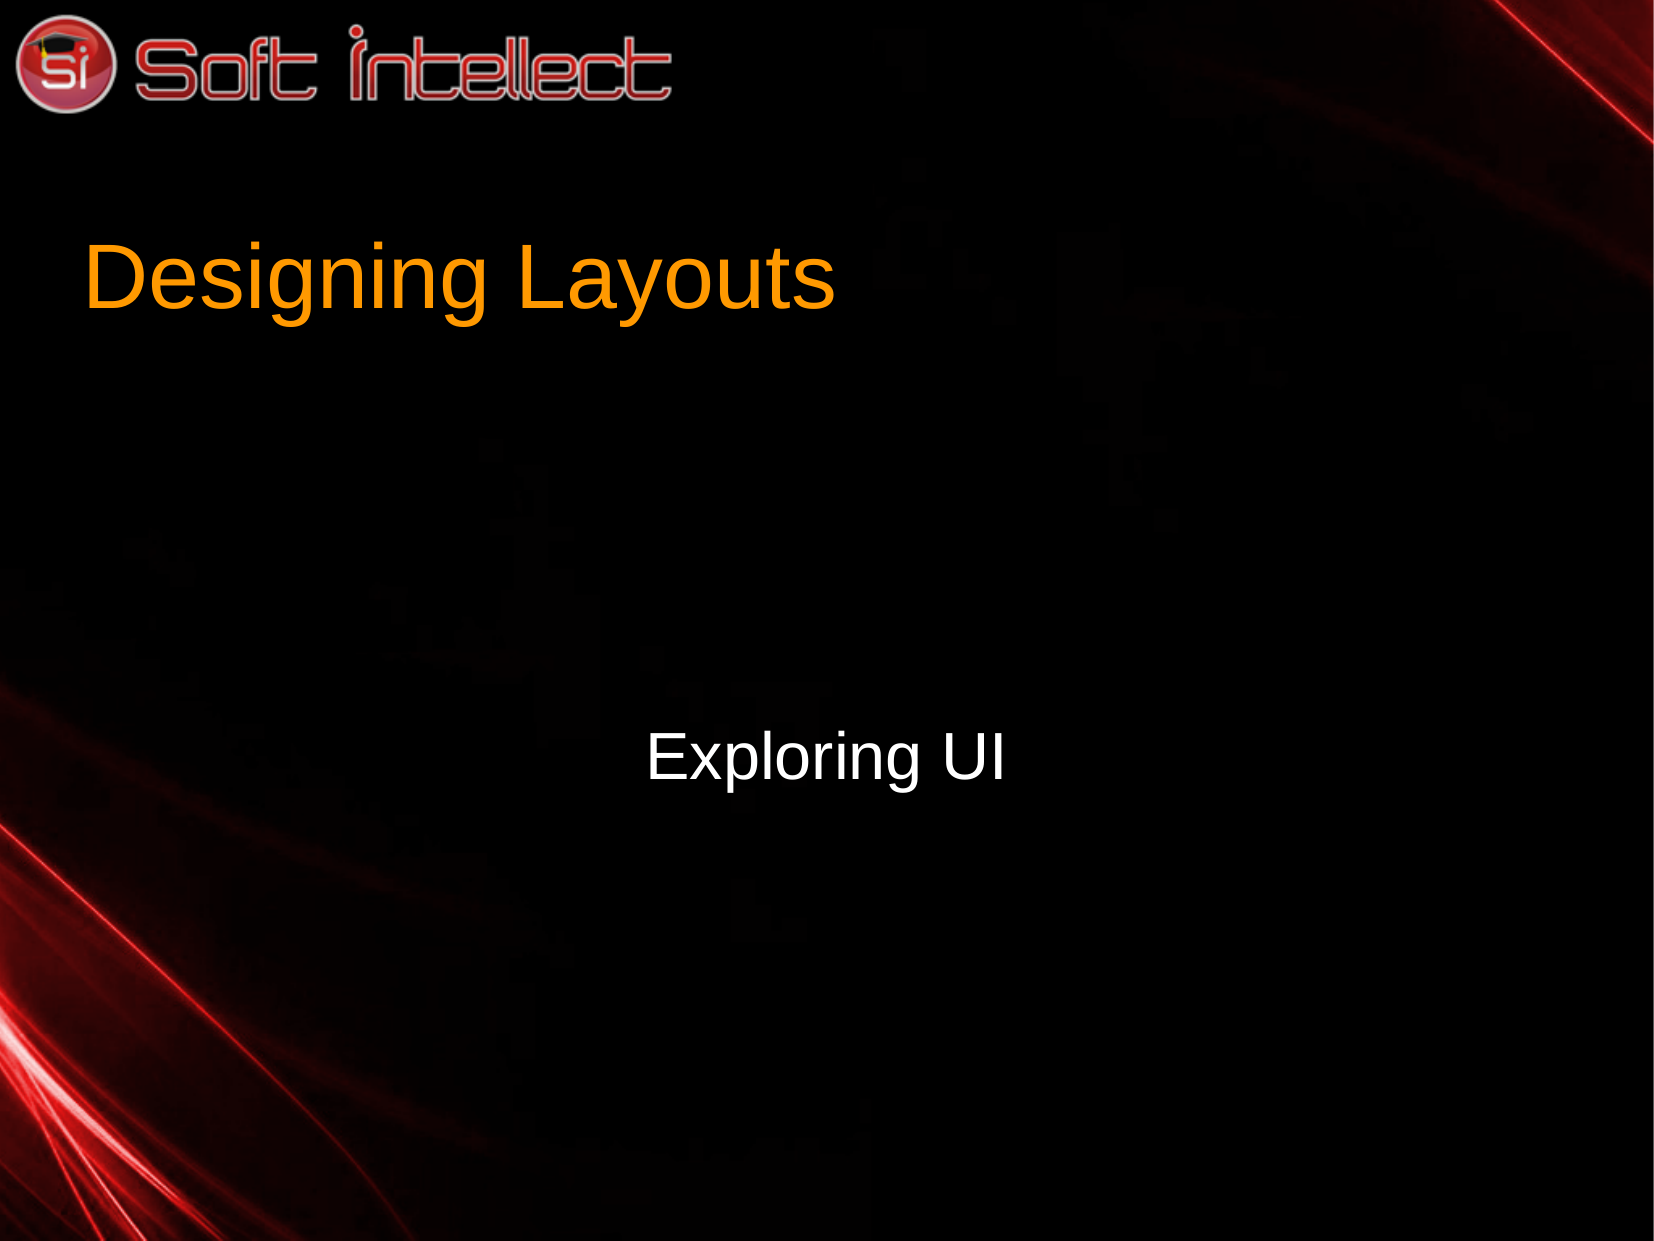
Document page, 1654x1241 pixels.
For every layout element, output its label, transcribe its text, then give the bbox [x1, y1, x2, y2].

subtitle Exploring UI [82, 396, 1571, 1116]
picture [0, 0, 1654, 1241]
title Designing Layouts [82, 173, 1571, 381]
